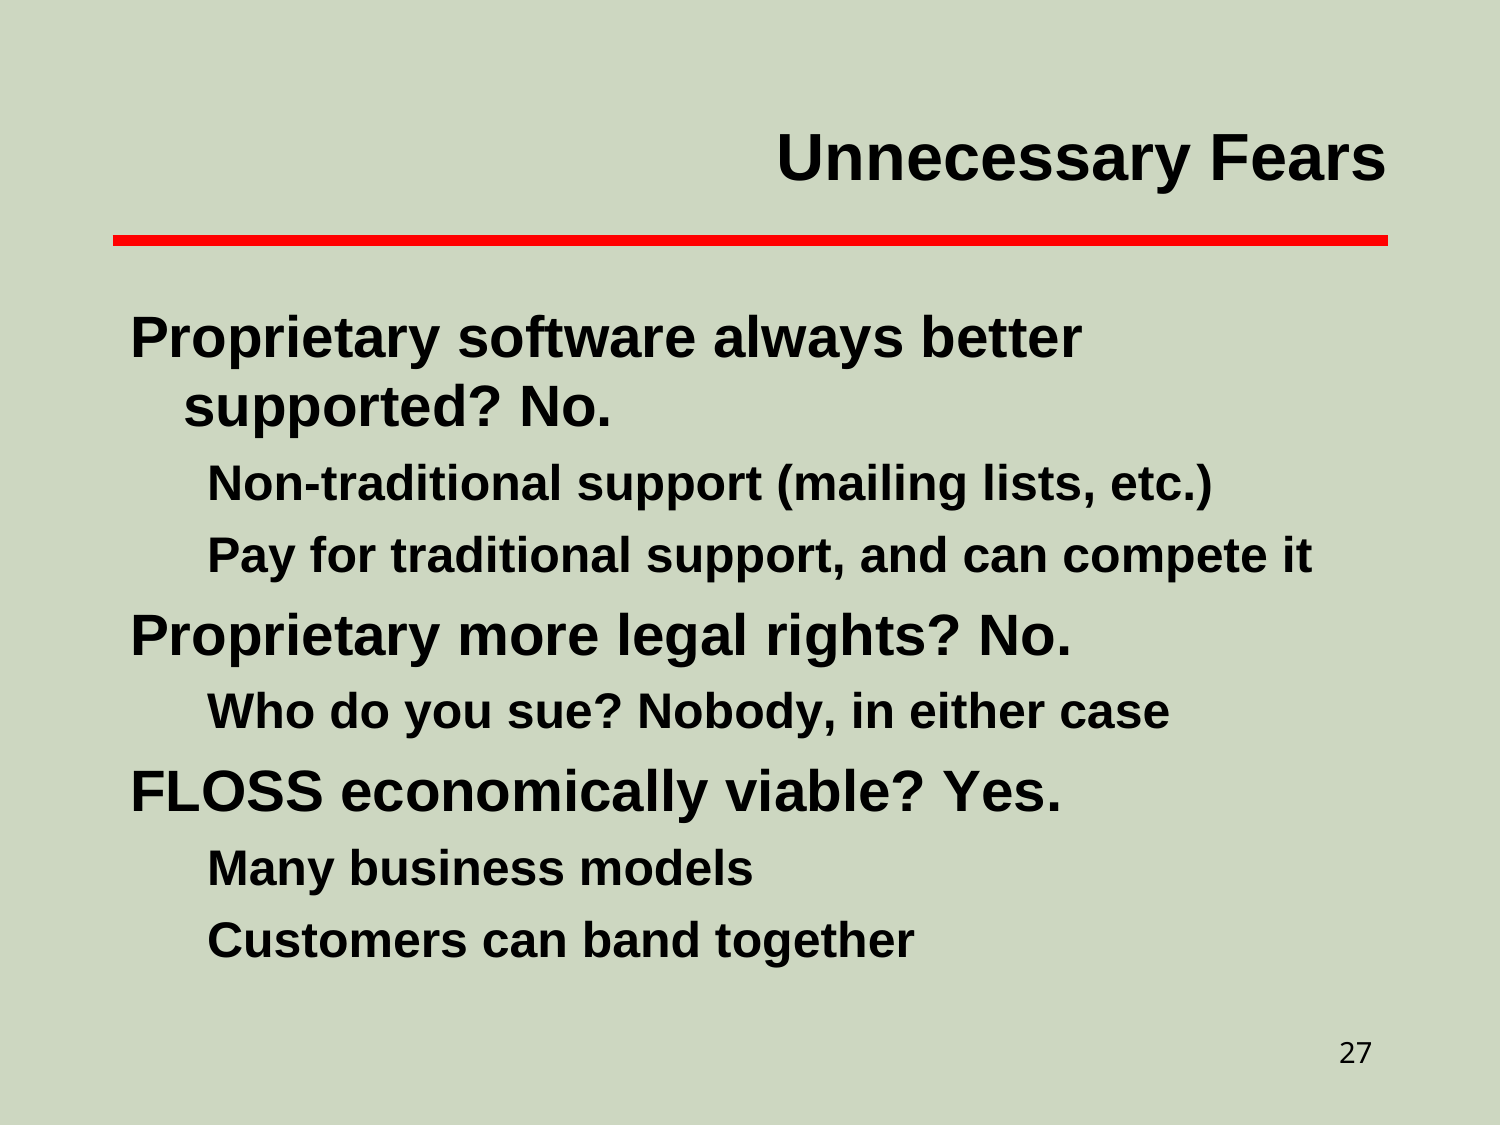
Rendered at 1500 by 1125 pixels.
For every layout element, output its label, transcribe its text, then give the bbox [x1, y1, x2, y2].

title Unnecessary Fears [337, 85, 1388, 224]
list Proprietary software always better supported? No. Non-traditional support (mailing lists, etc.) Pay for traditional support, and can compete it Proprietary more legal rights? No. Who do you sue? Nobody, in either case FLOSS economically viable? Yes. Many business models Customers can band together [112, 299, 1388, 1037]
